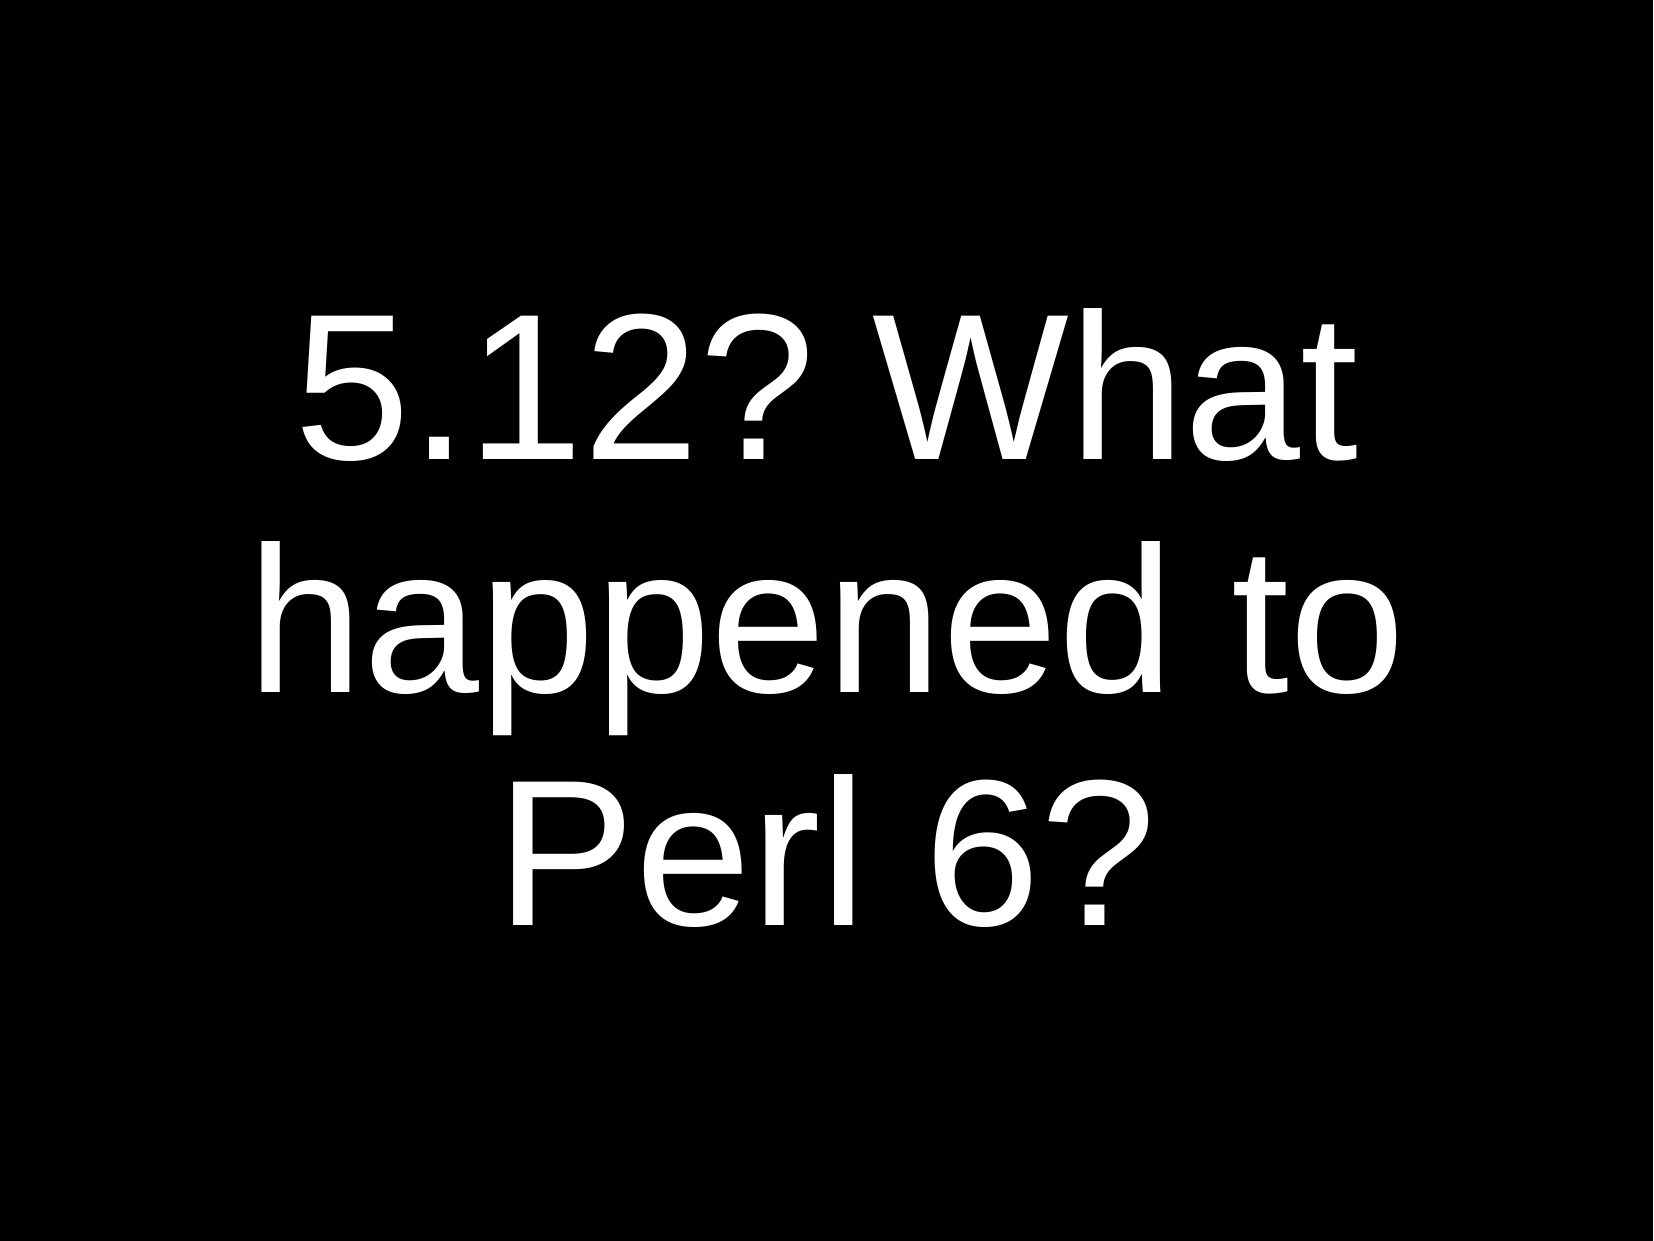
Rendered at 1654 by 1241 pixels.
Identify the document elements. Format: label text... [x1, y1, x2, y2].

title 5.12? What happened to Perl 6? [82, 101, 1571, 1140]
